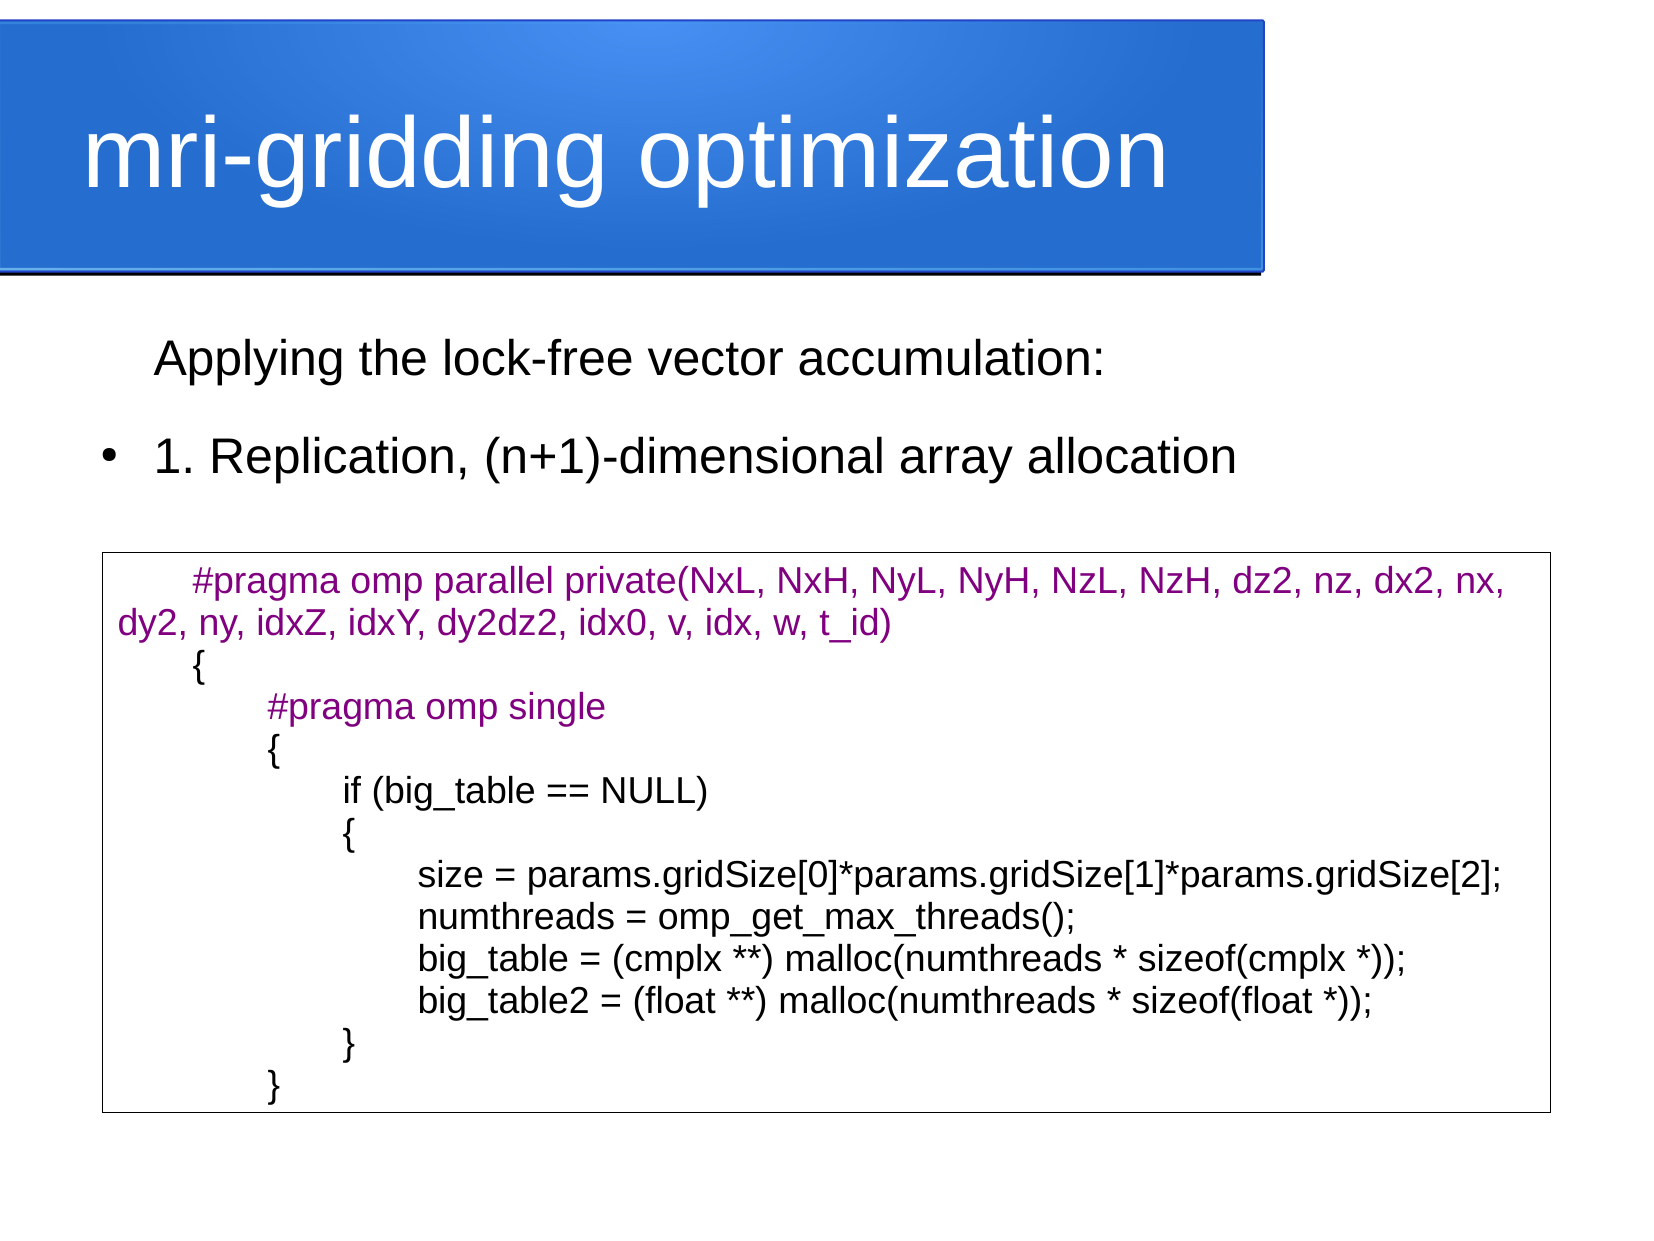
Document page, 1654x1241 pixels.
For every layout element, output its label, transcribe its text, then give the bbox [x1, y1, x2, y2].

text_box #pragma omp parallel private(NxL, NxH, NyL, NyH, NzL, NzH, dz2, nz, dx2, nx, dy2, ny, idxZ, idxY, dy2dz2, idx0, v, idx, w, t_id) { #pragma omp single { if (big_table == NULL) { size = params.gridSize[0]*params.gridSize[1]*params.gridSize[2]; numthreads = omp_get_max_threads(); big_table = (cmplx **) malloc(numthreads * sizeof(cmplx *)); big_table2 = (float **) malloc(numthreads * sizeof(float *)); } } [102, 552, 1551, 1113]
title mri-gridding optimization [82, 49, 1250, 257]
list Applying the lock-free vector accumulation: 1. Replication, (n+1)-dimensional array allocation [82, 330, 1538, 1050]
